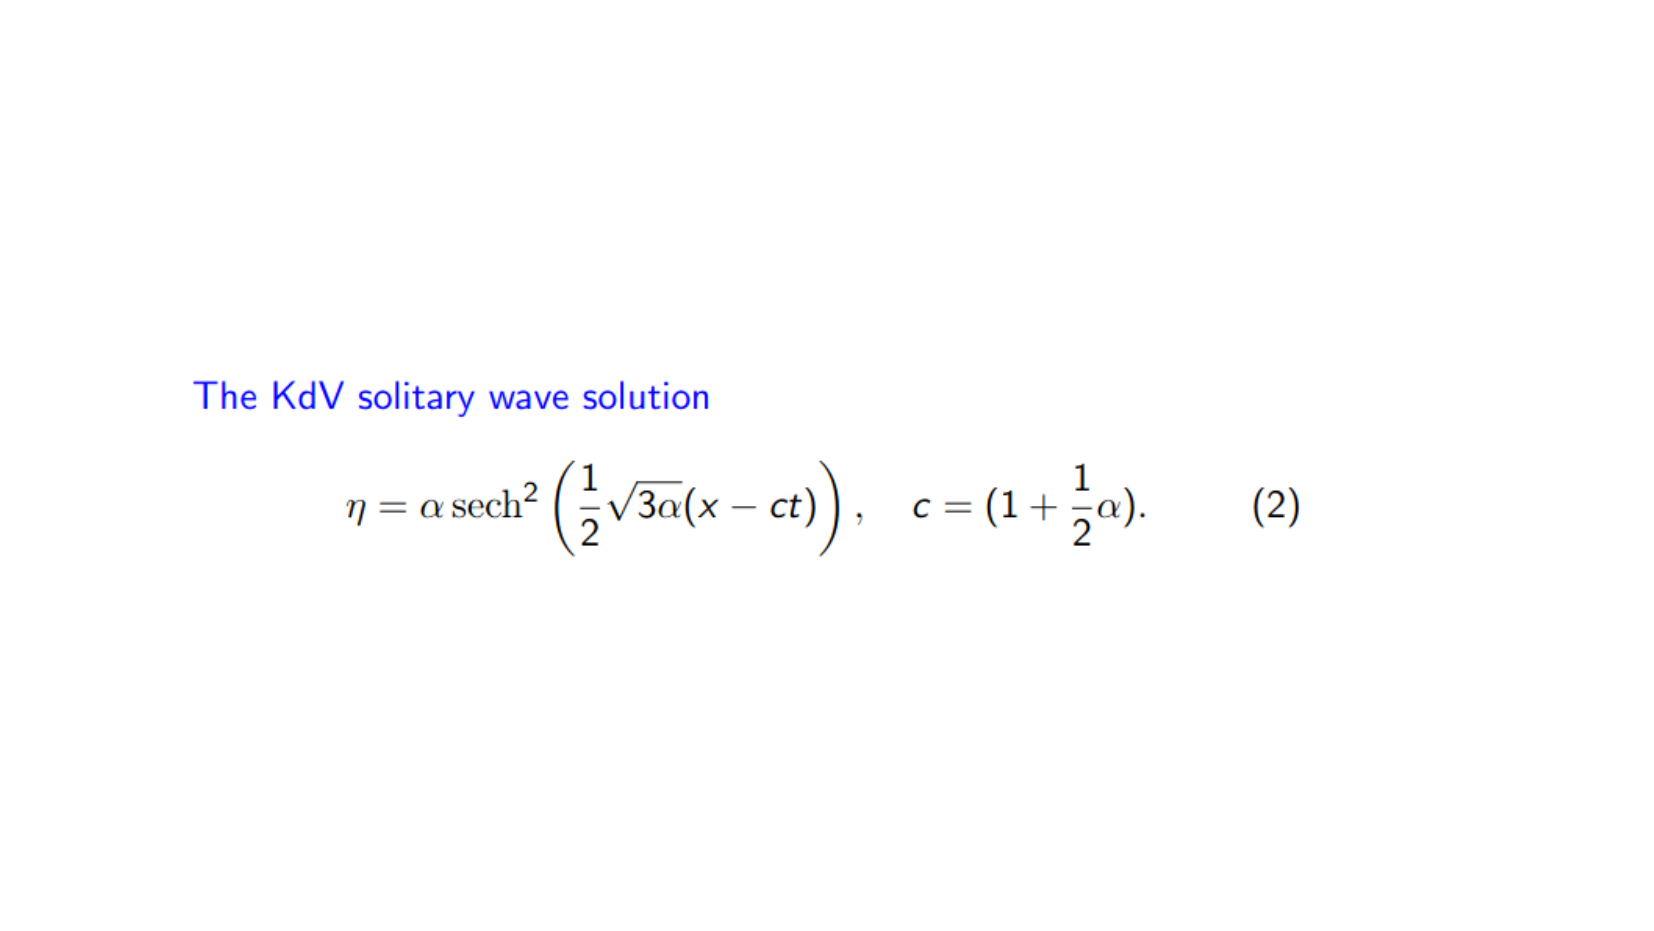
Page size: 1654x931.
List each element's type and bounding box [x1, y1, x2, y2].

picture [150, 329, 1336, 582]
